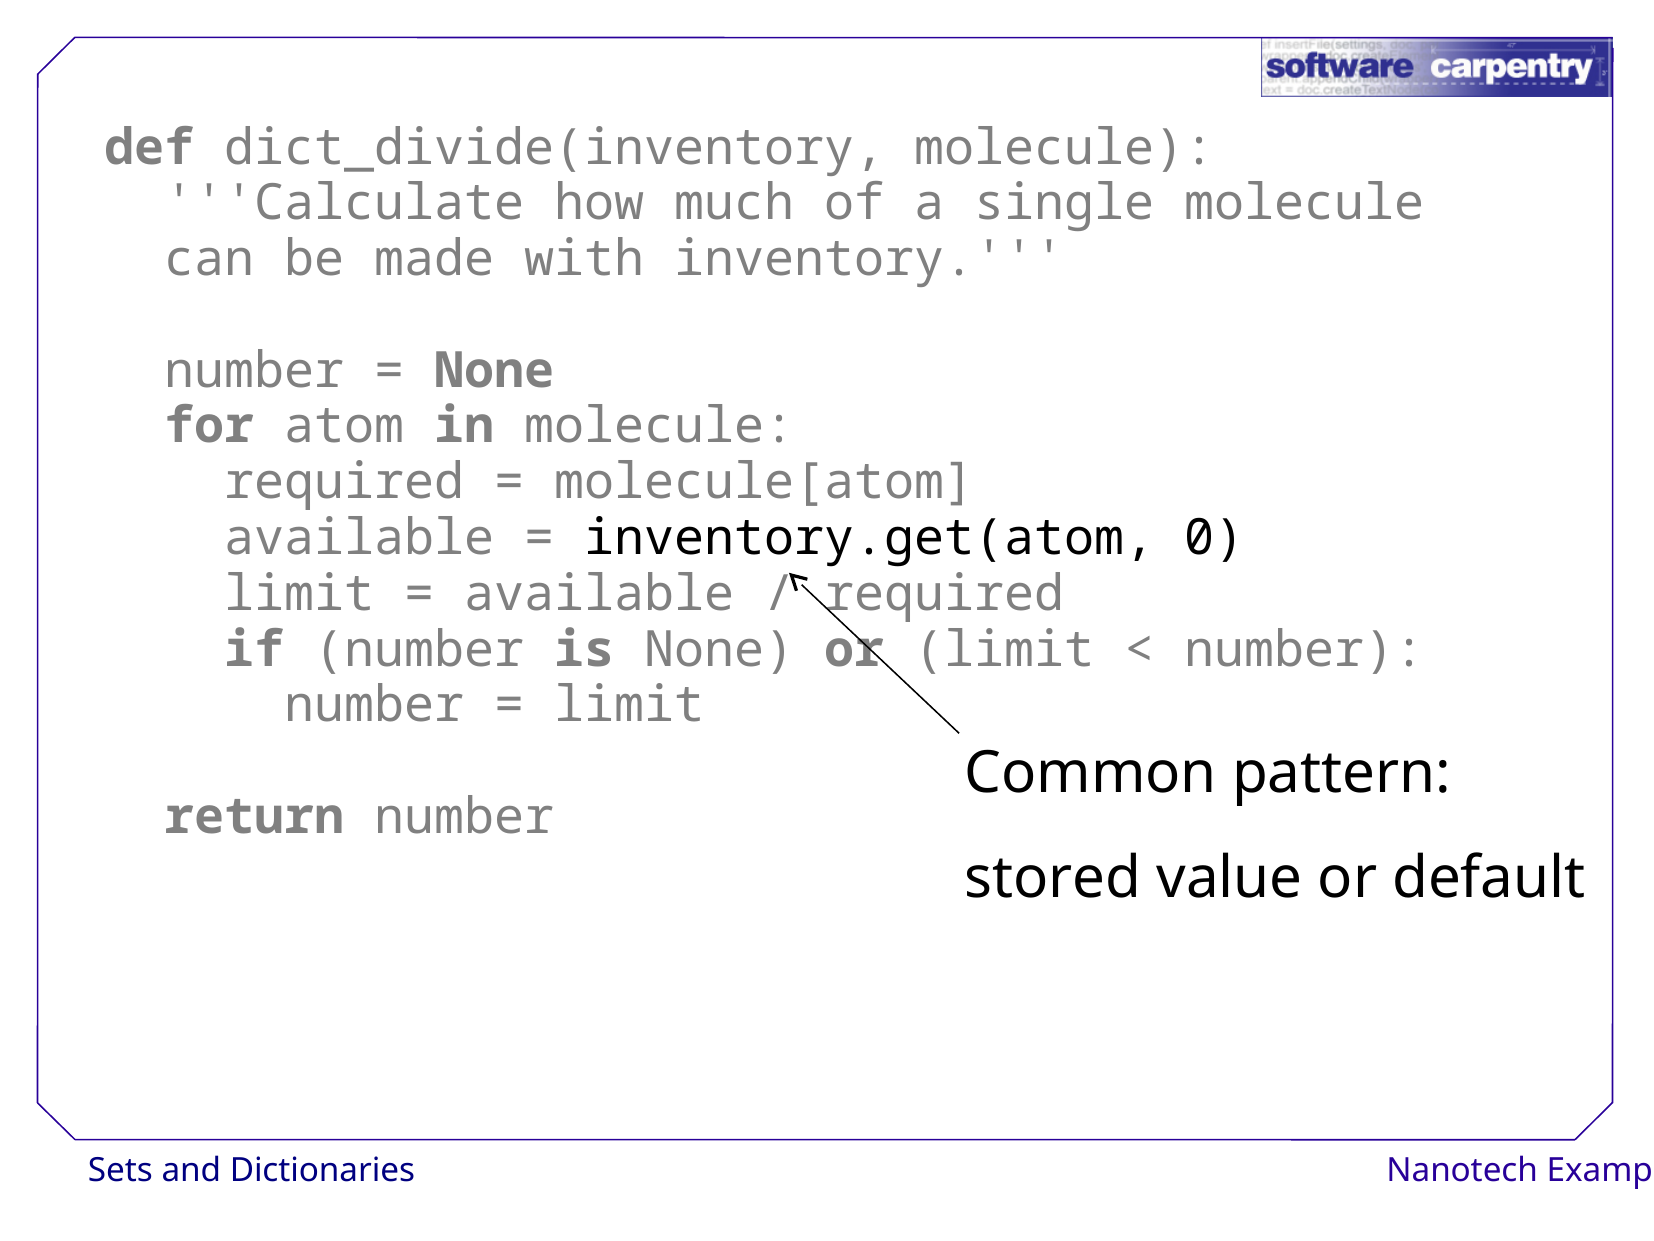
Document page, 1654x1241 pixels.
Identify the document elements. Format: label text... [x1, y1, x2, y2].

picture [1261, 39, 1613, 97]
text_box Common pattern: stored value or default [949, 691, 1624, 917]
text_box def dict_divide(inventory, molecule): '''Calculate how much of a single molecule can be made with inventory.''' number = None for atom in molecule: required = molecule[atom] available = inventory.get(atom, 0) limit = available / required if (number is None) or (limit < number): number = limit return number [89, 112, 1177, 1093]
